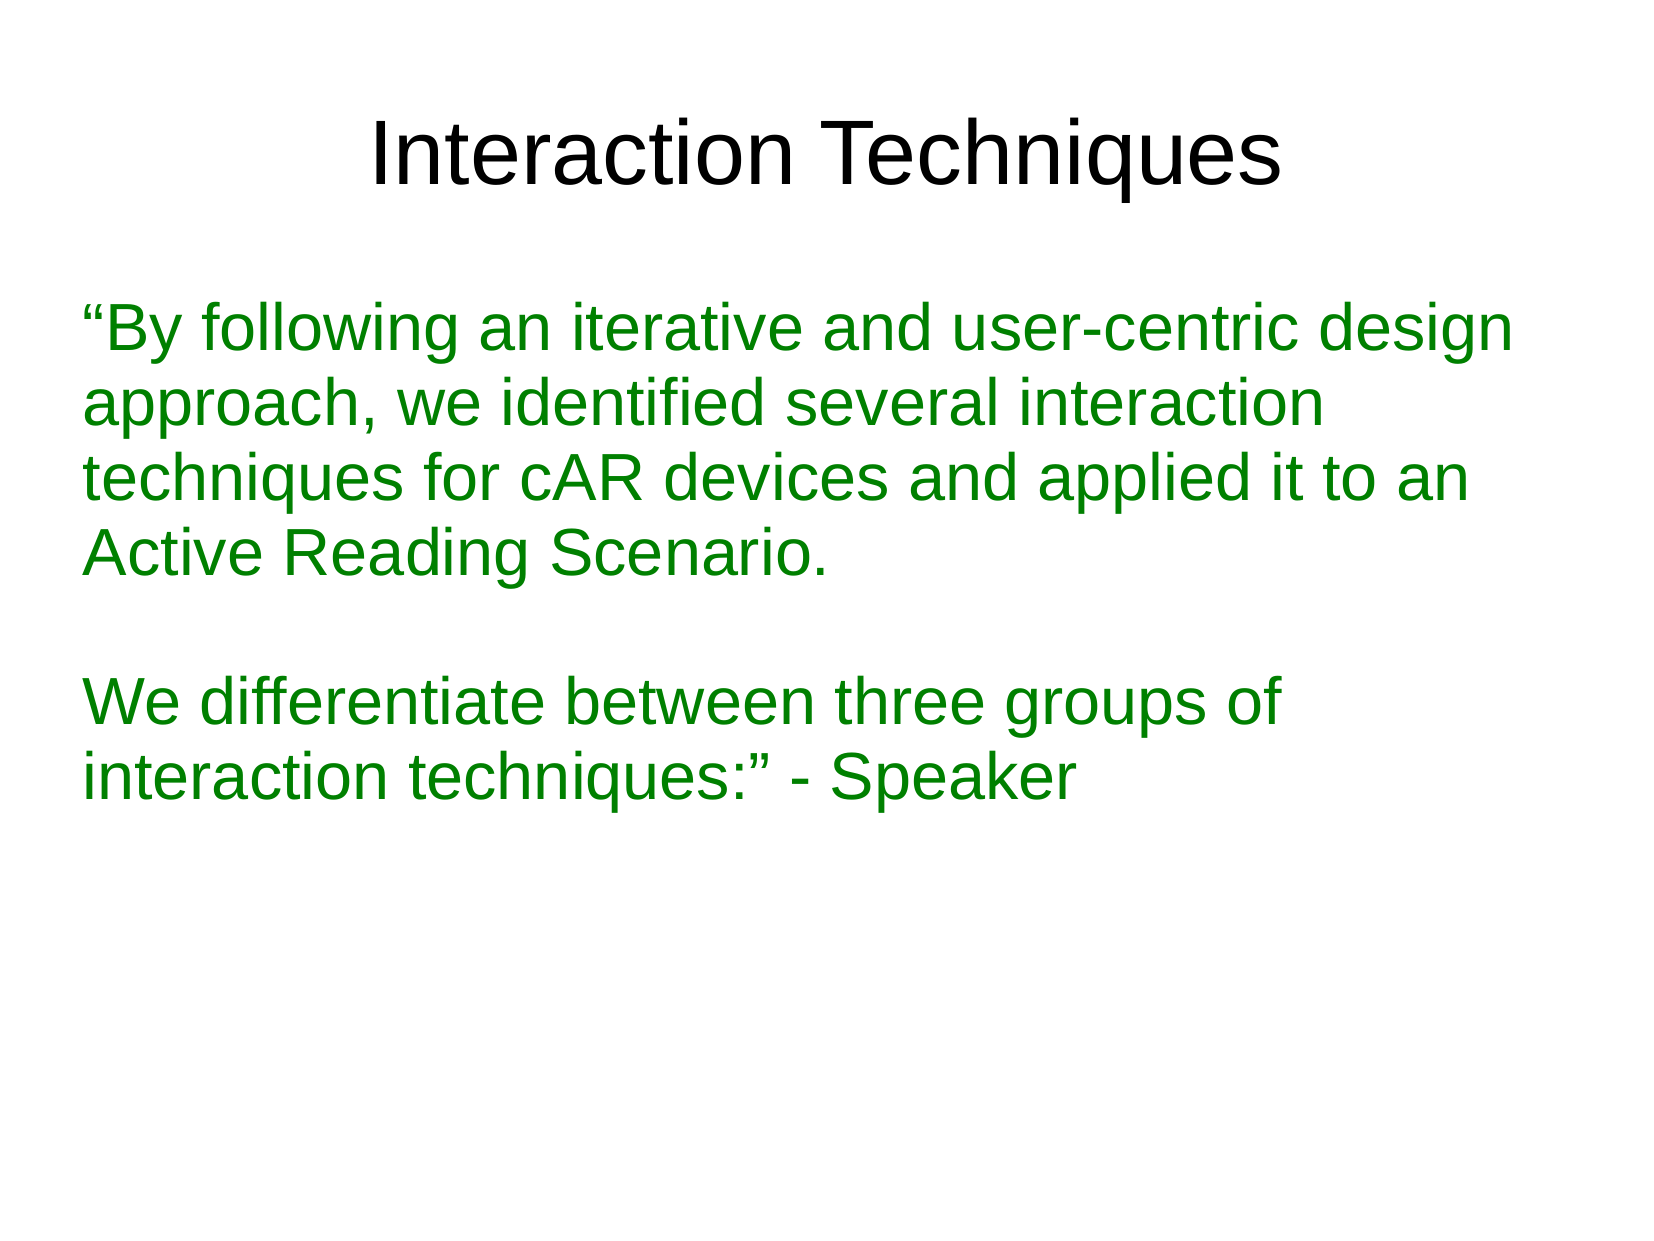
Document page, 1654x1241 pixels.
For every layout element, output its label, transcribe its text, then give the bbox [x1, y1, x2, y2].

title Interaction Techniques [82, 49, 1571, 257]
list “By following an iterative and user-centric design approach, we identified several interaction techniques for cAR devices and applied it to an Active Reading Scenario. We differentiate between three groups of interaction techniques:” - Speaker [82, 290, 1571, 1109]
